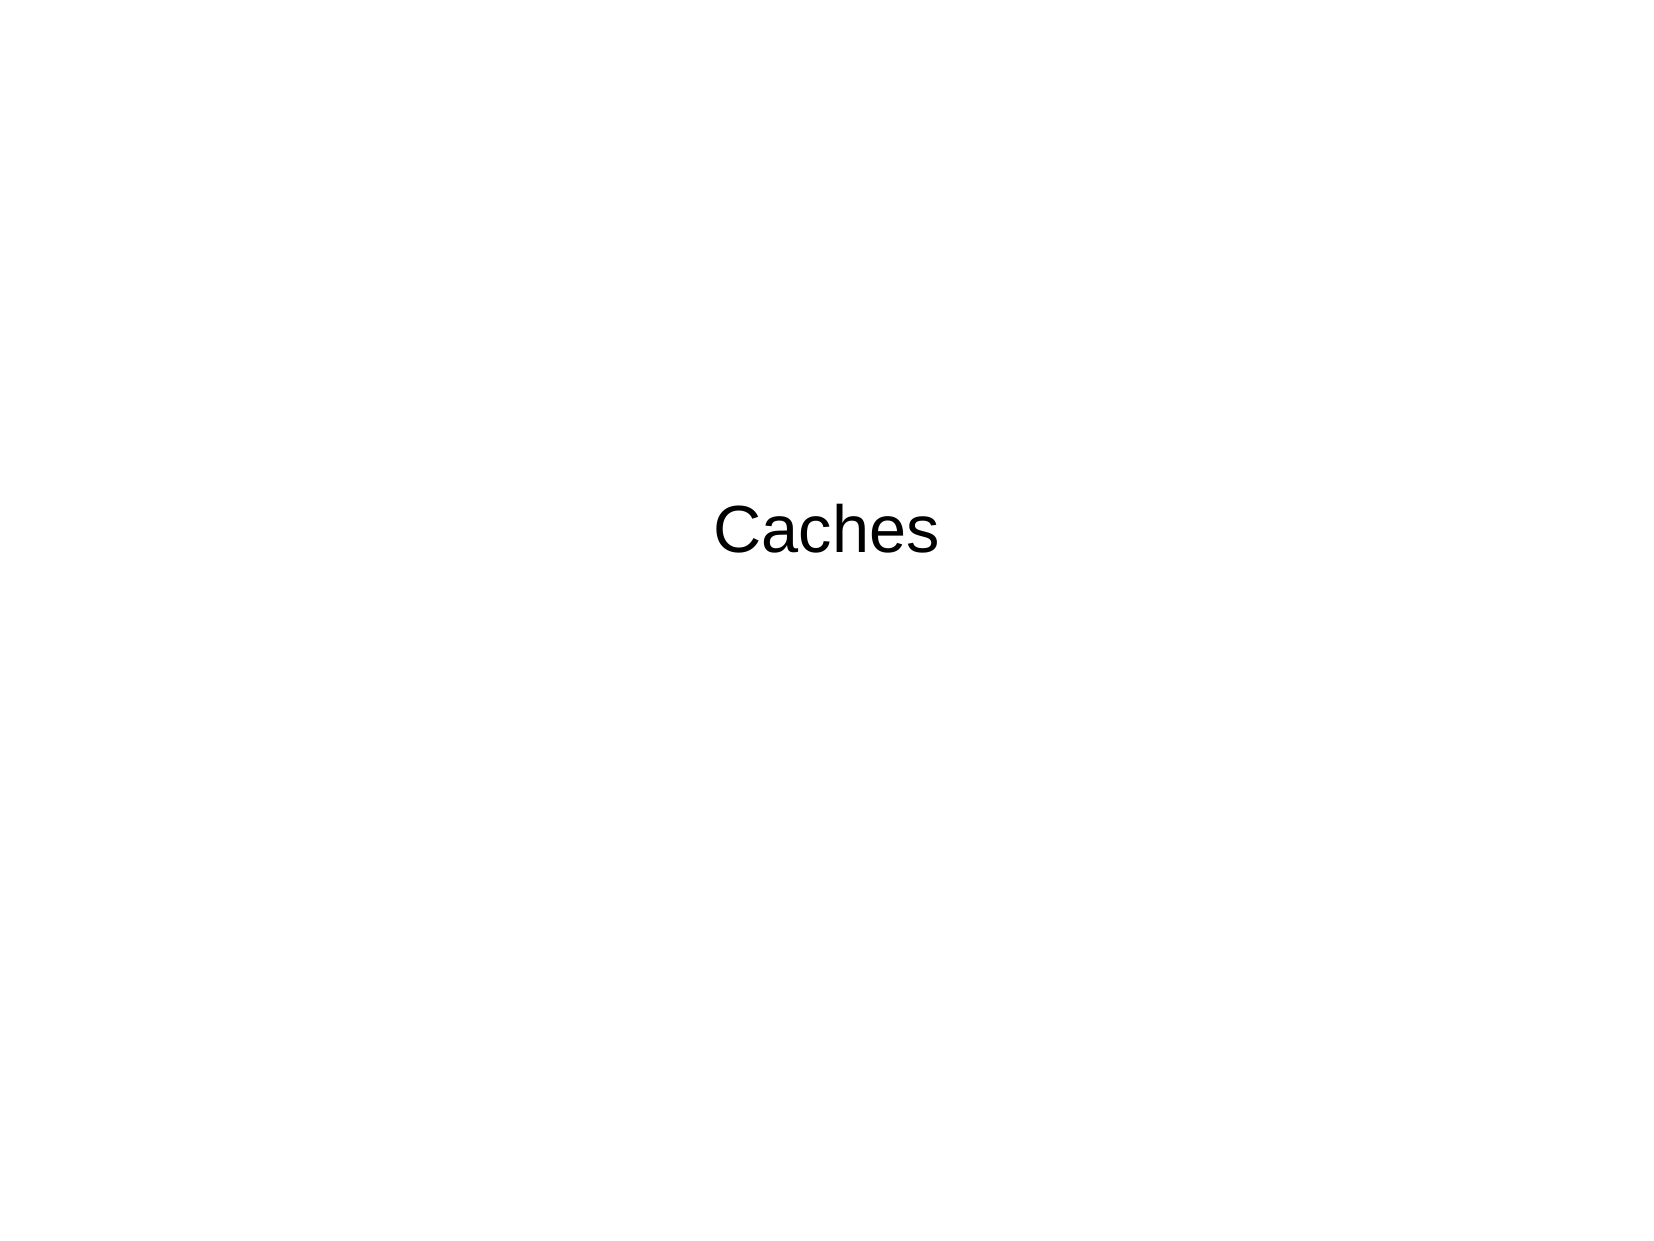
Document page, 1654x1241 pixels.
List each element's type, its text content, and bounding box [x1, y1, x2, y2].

subtitle Caches [82, 49, 1571, 1010]
